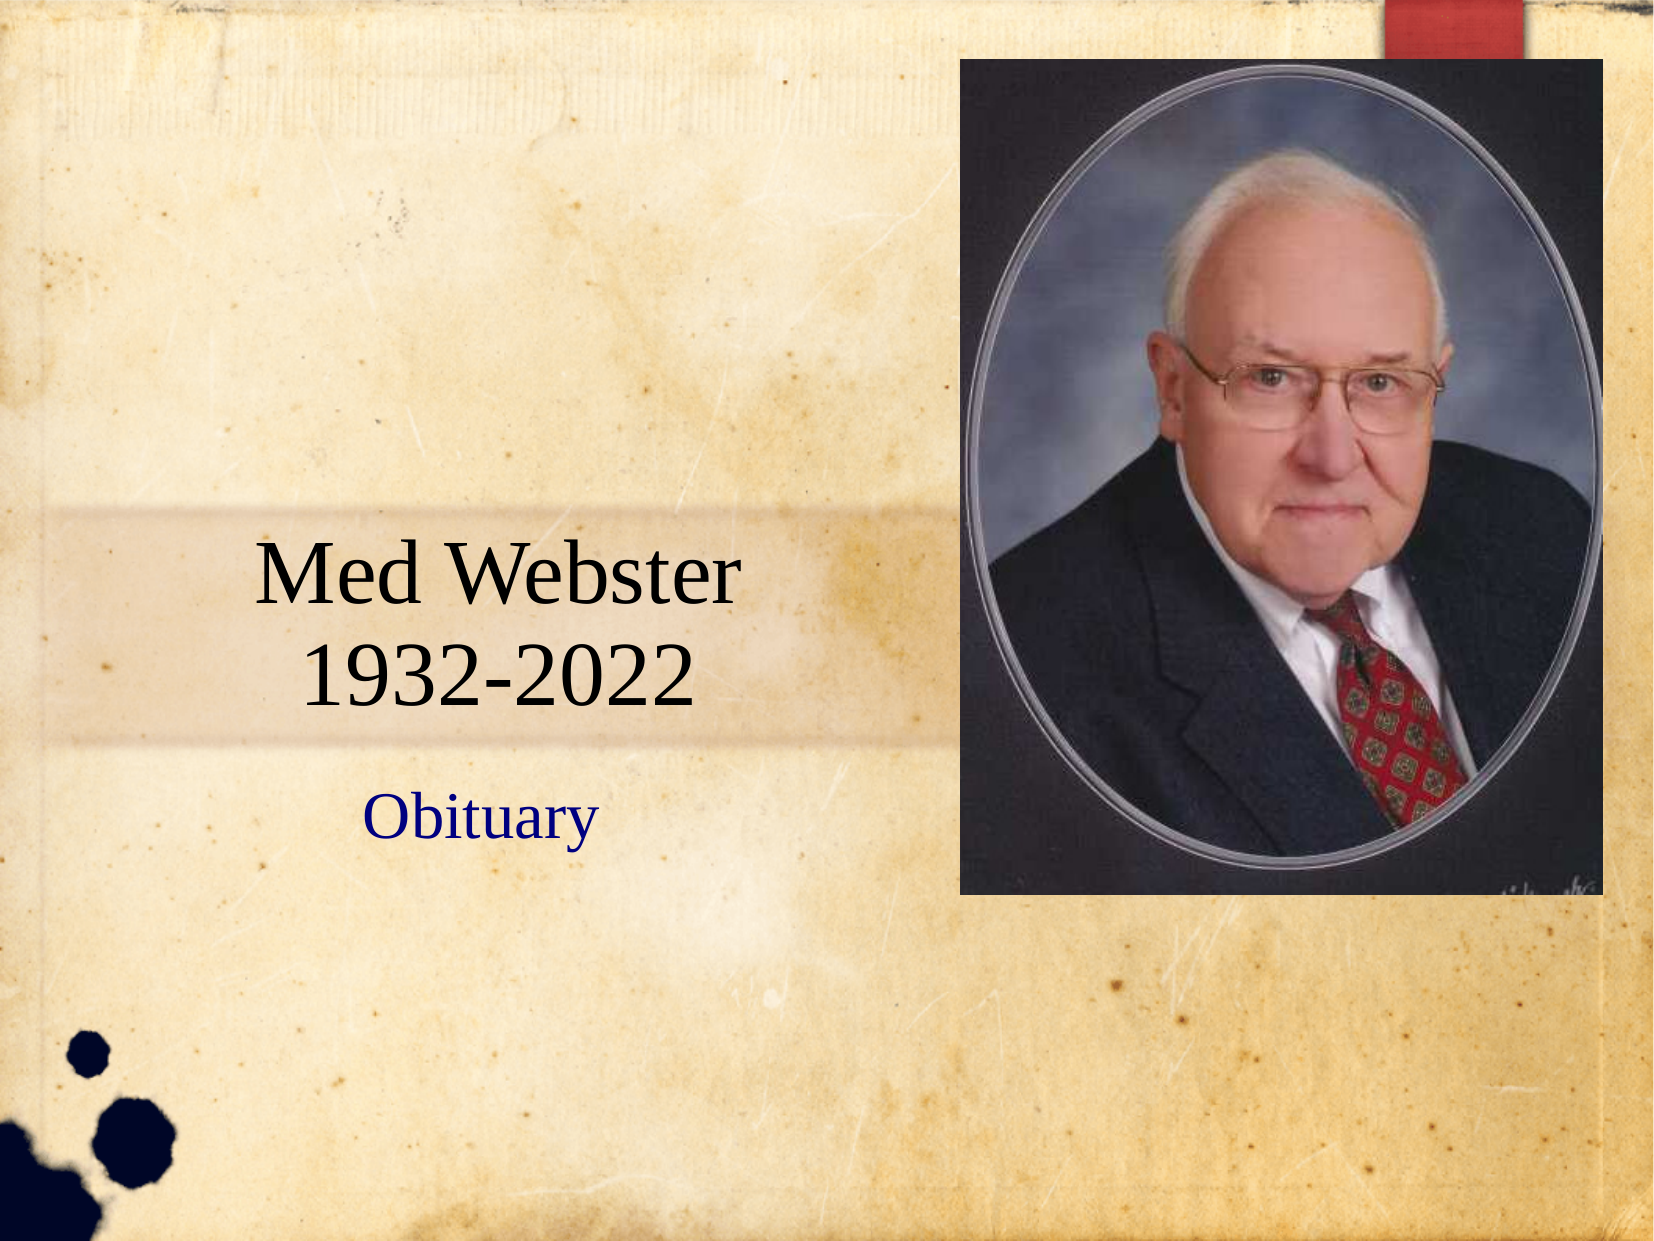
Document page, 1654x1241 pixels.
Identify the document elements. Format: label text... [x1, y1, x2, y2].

title Med Webster 1932-2022 [82, 519, 916, 727]
list Obituary [82, 779, 811, 931]
picture [0, 0, 1654, 1241]
